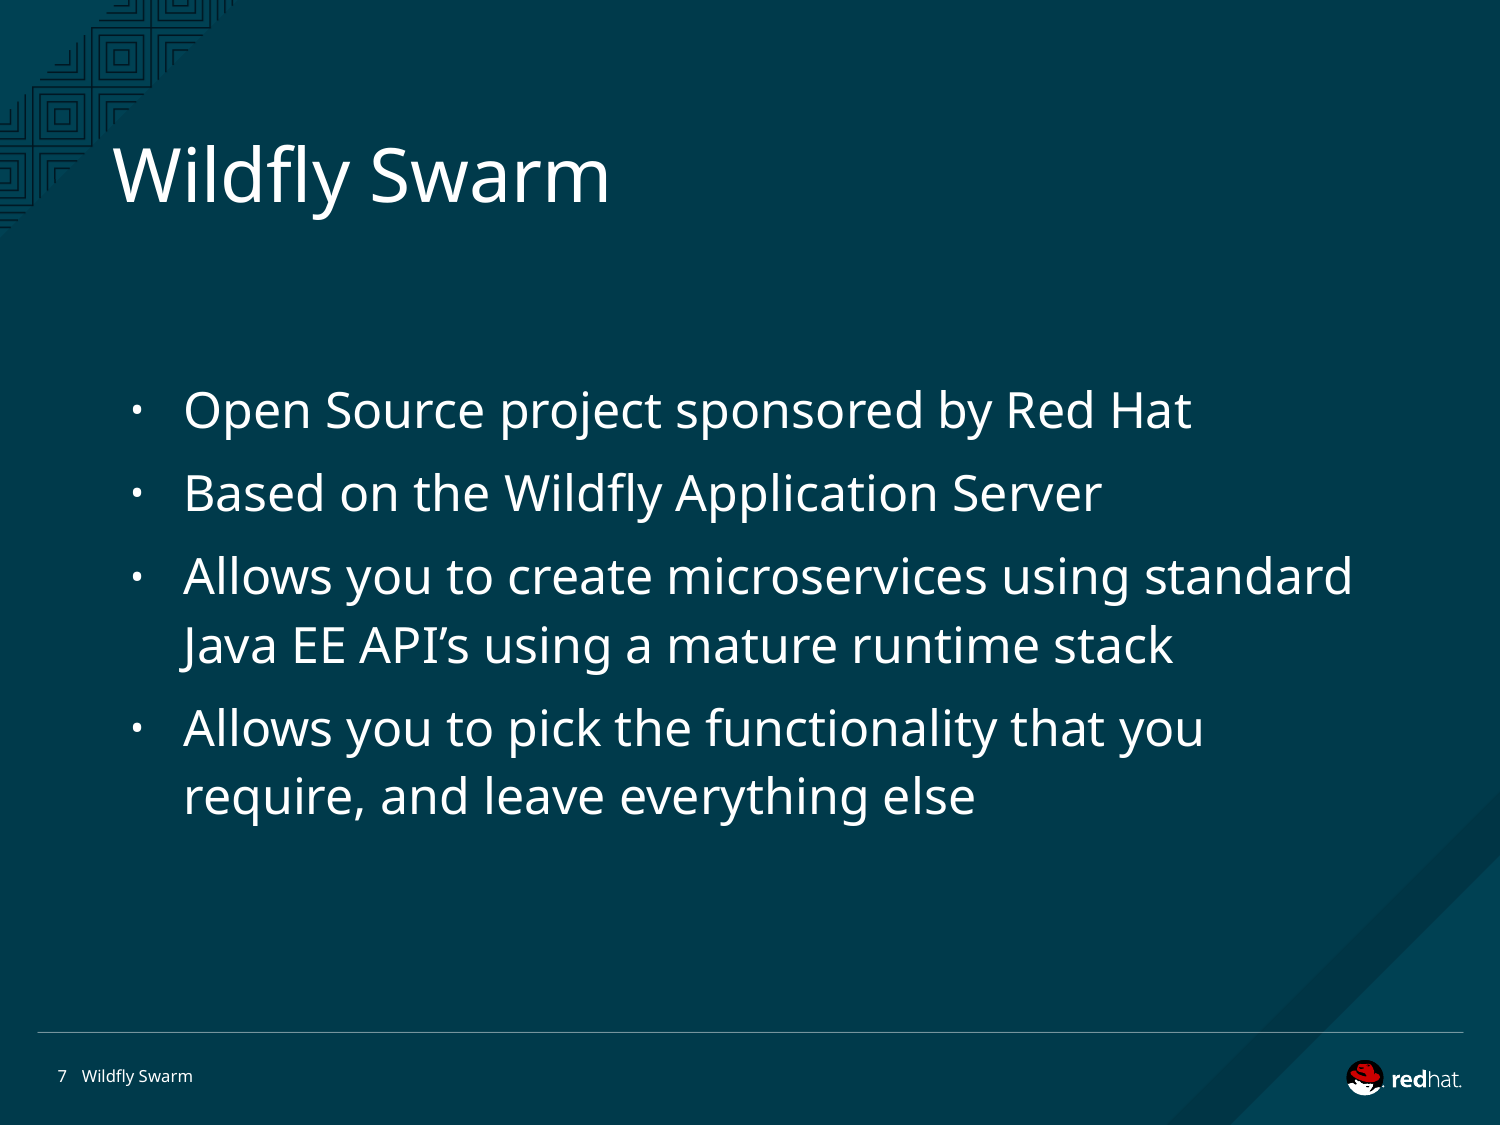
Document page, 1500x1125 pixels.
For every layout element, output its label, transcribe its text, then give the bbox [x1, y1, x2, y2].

title Wildfly Swarm [112, 0, 1388, 225]
list Open Source project sponsored by Red Hat Based on the Wildfly Application Server Allows you to create microservices using standard Java EE API’s using a mature runtime stack Allows you to pick the functionality that you require, and leave everything else [112, 375, 1388, 1028]
